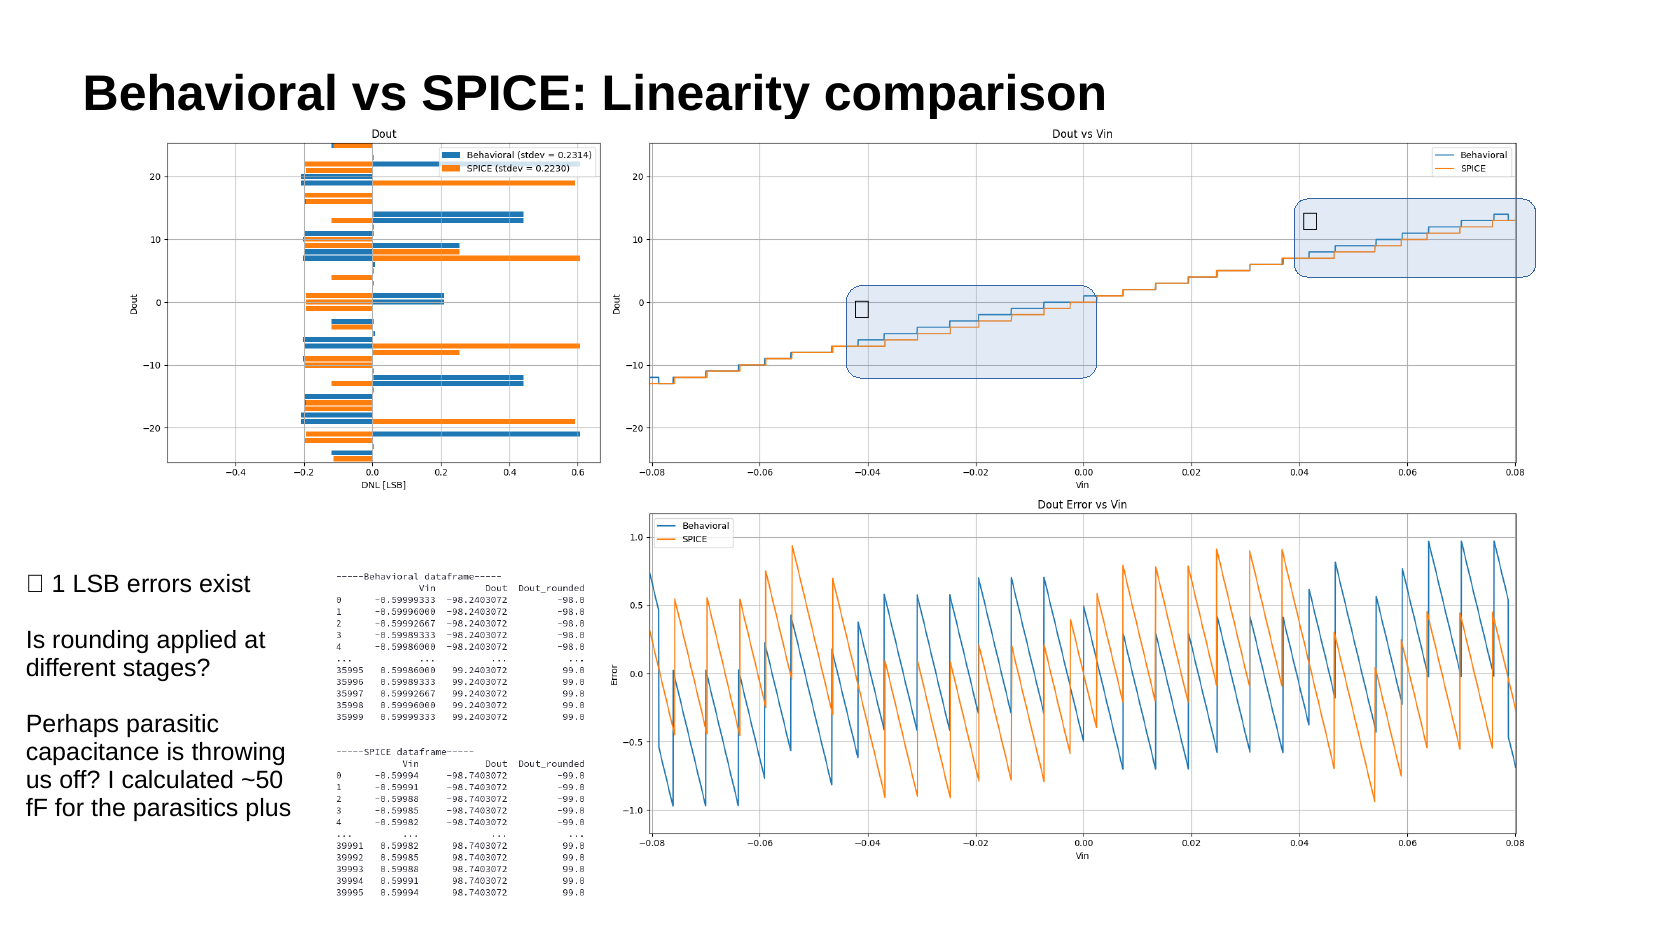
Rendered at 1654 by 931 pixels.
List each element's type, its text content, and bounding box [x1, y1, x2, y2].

title Behavioral vs SPICE: Linearity comparison [82, 37, 1571, 151]
text_box [846, 285, 1097, 379]
picture [120, 119, 1534, 901]
text_box ❌ [1285, 199, 1347, 243]
text_box ❌ 1 LSB errors exist Is rounding applied at different stages? Perhaps parasitic capacitance is throwing us off? I calculated ~50 fF for the parasitics plus [11, 562, 319, 931]
text_box [1294, 198, 1536, 278]
text_box ❌ [837, 288, 899, 332]
